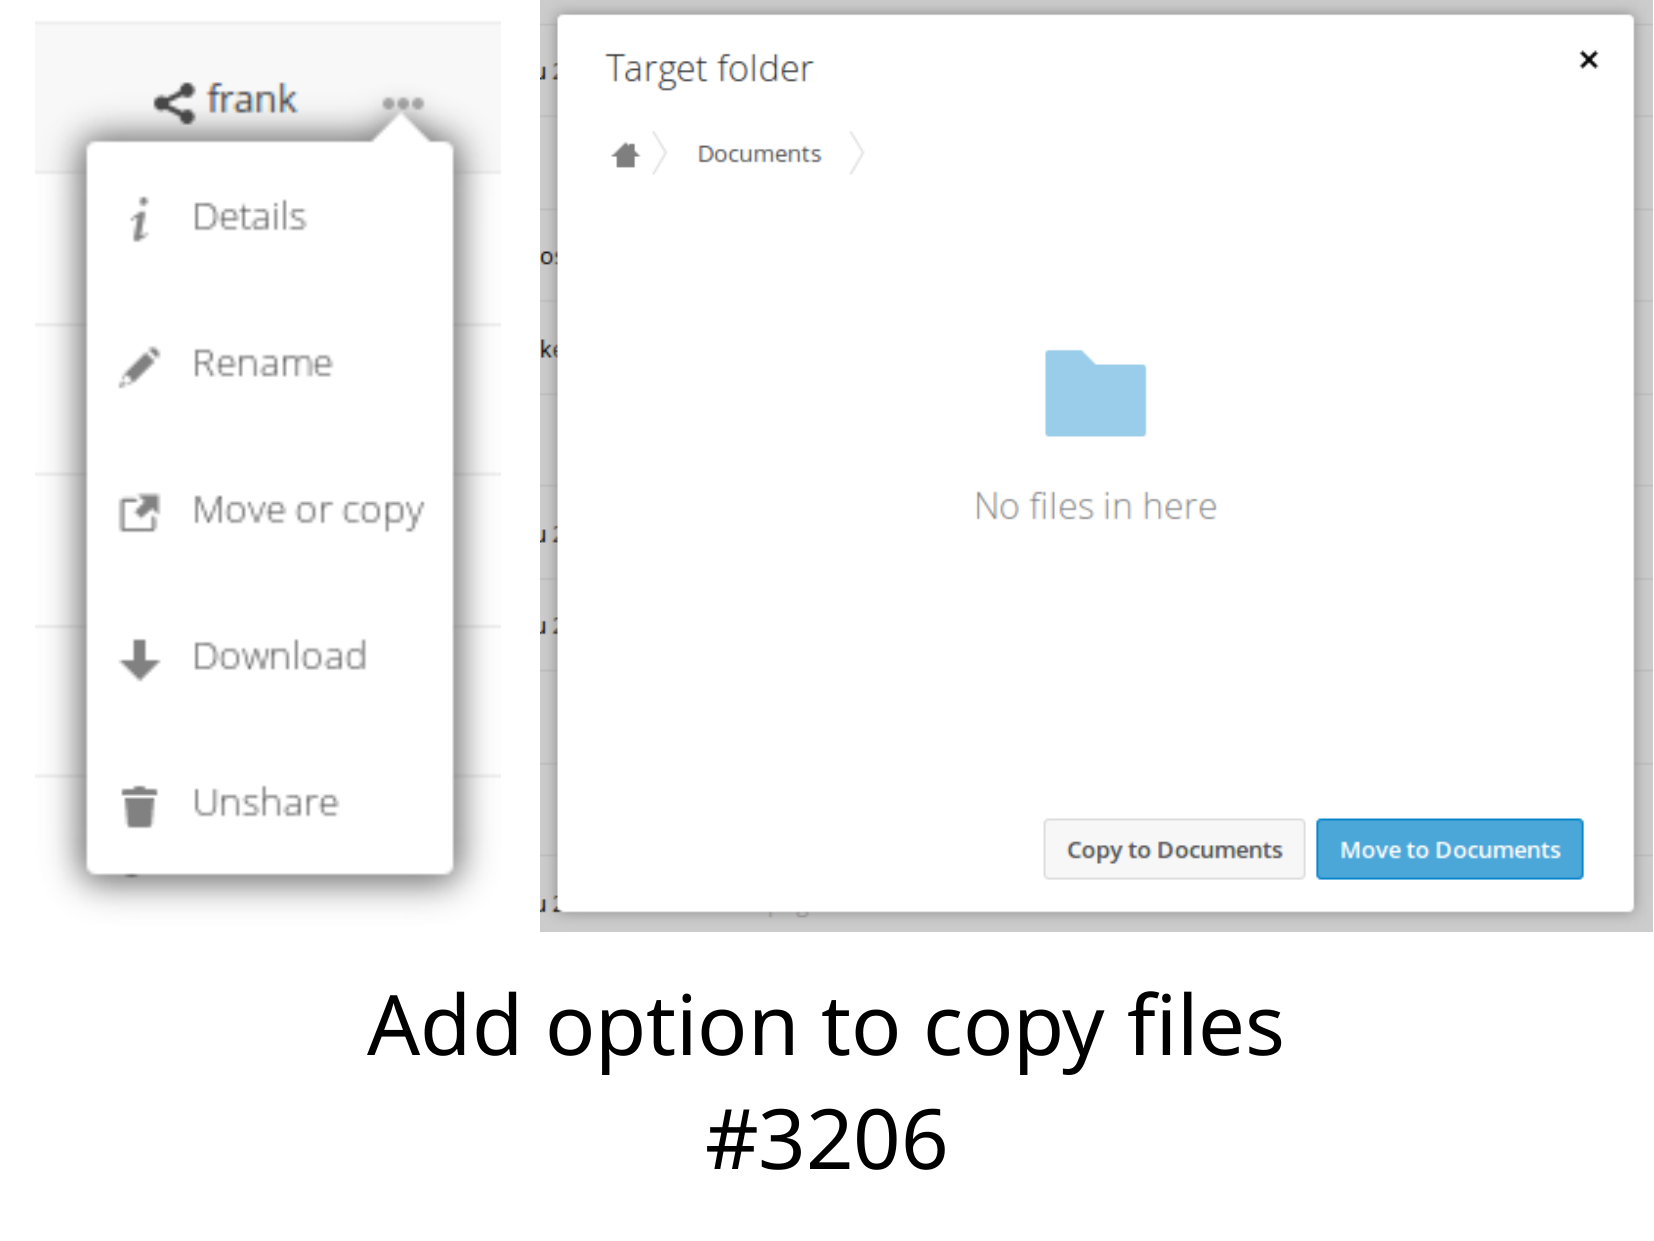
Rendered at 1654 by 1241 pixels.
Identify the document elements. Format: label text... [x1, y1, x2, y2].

title Add option to copy files #3206 [82, 967, 1572, 1194]
picture [540, 0, 1653, 932]
picture [35, 0, 501, 925]
